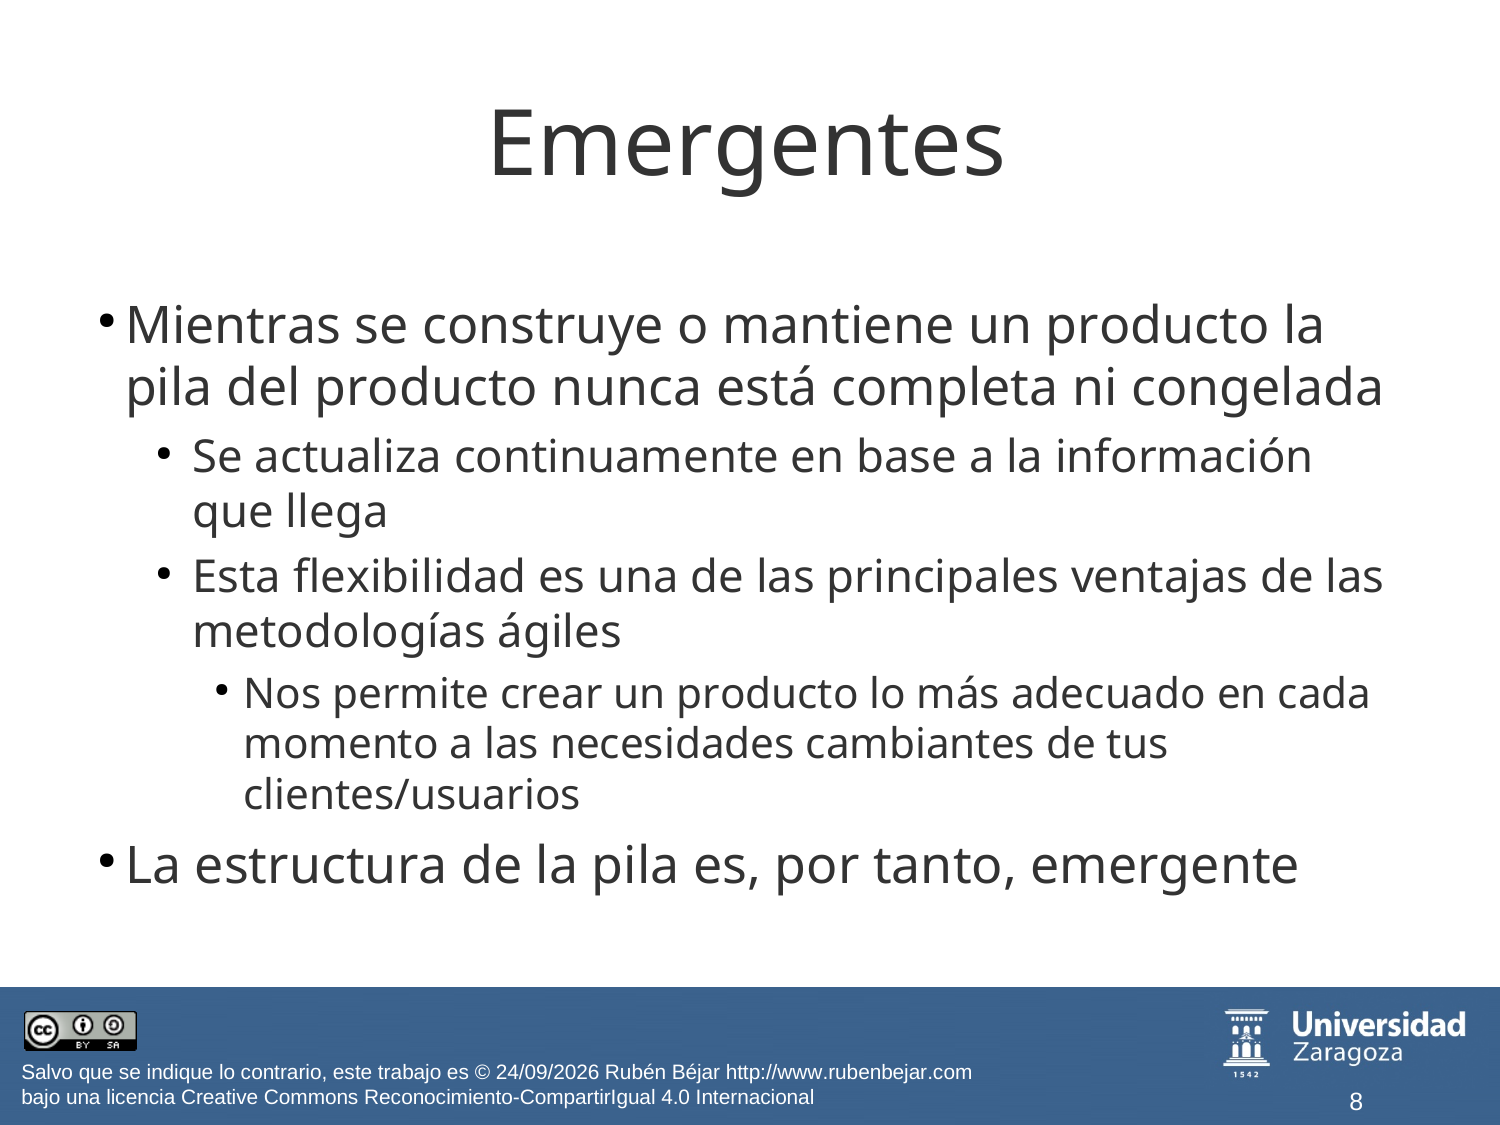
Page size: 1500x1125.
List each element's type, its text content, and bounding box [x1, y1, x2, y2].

picture [0, 987, 1500, 1125]
list Mientras se construye o mantiene un producto la pila del producto nunca está completa ni congelada Se actualiza continuamente en base a la información que llega Esta flexibilidad es una de las principales ventajas de las metodologías ágiles Nos permite crear un producto lo más adecuado en cada momento a las necesidades cambiantes de tus clientes/usuarios La estructura de la pila es, por tanto, emergente [82, 283, 1418, 957]
title Emergentes [74, 21, 1420, 257]
